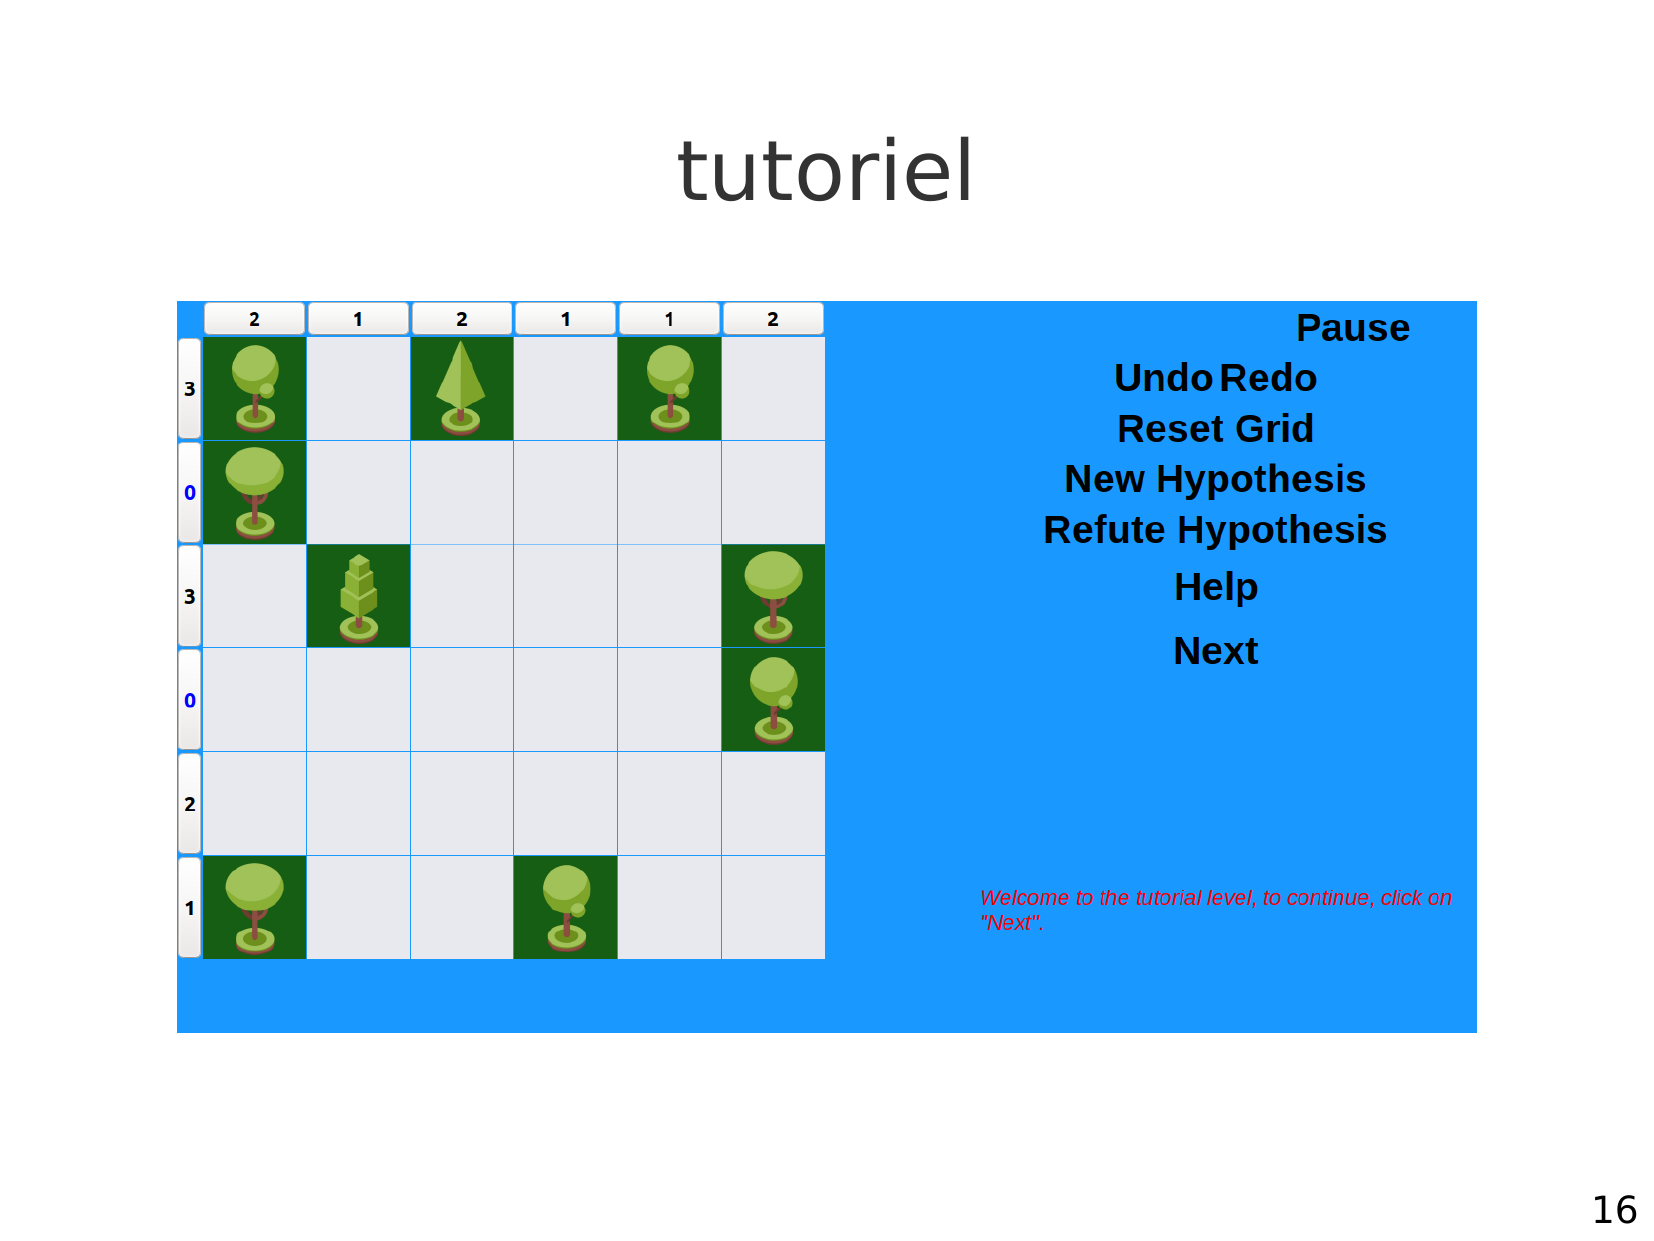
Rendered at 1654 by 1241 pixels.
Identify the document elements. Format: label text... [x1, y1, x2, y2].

picture [177, 301, 1477, 1033]
text_box 16 [1576, 1181, 1654, 1240]
title tutoriel [114, 73, 1539, 271]
